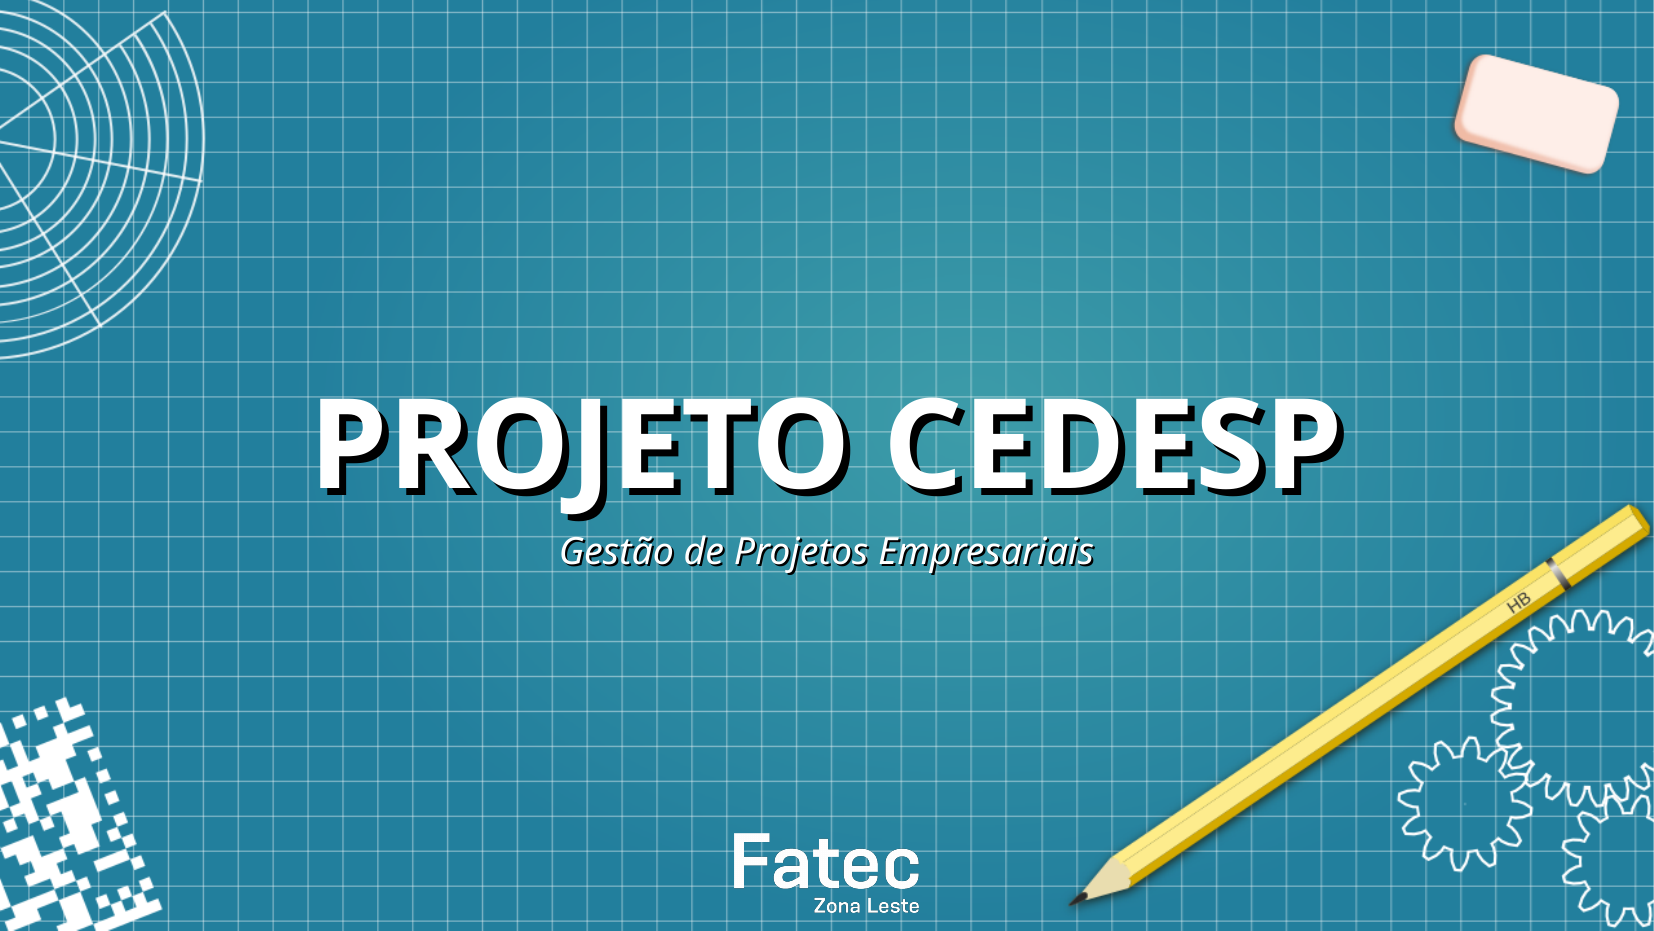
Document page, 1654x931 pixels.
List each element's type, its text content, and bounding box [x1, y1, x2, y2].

picture [0, 0, 1654, 931]
title PROJETO CEDESP Gestão de Projetos Empresariais [82, 358, 1571, 572]
